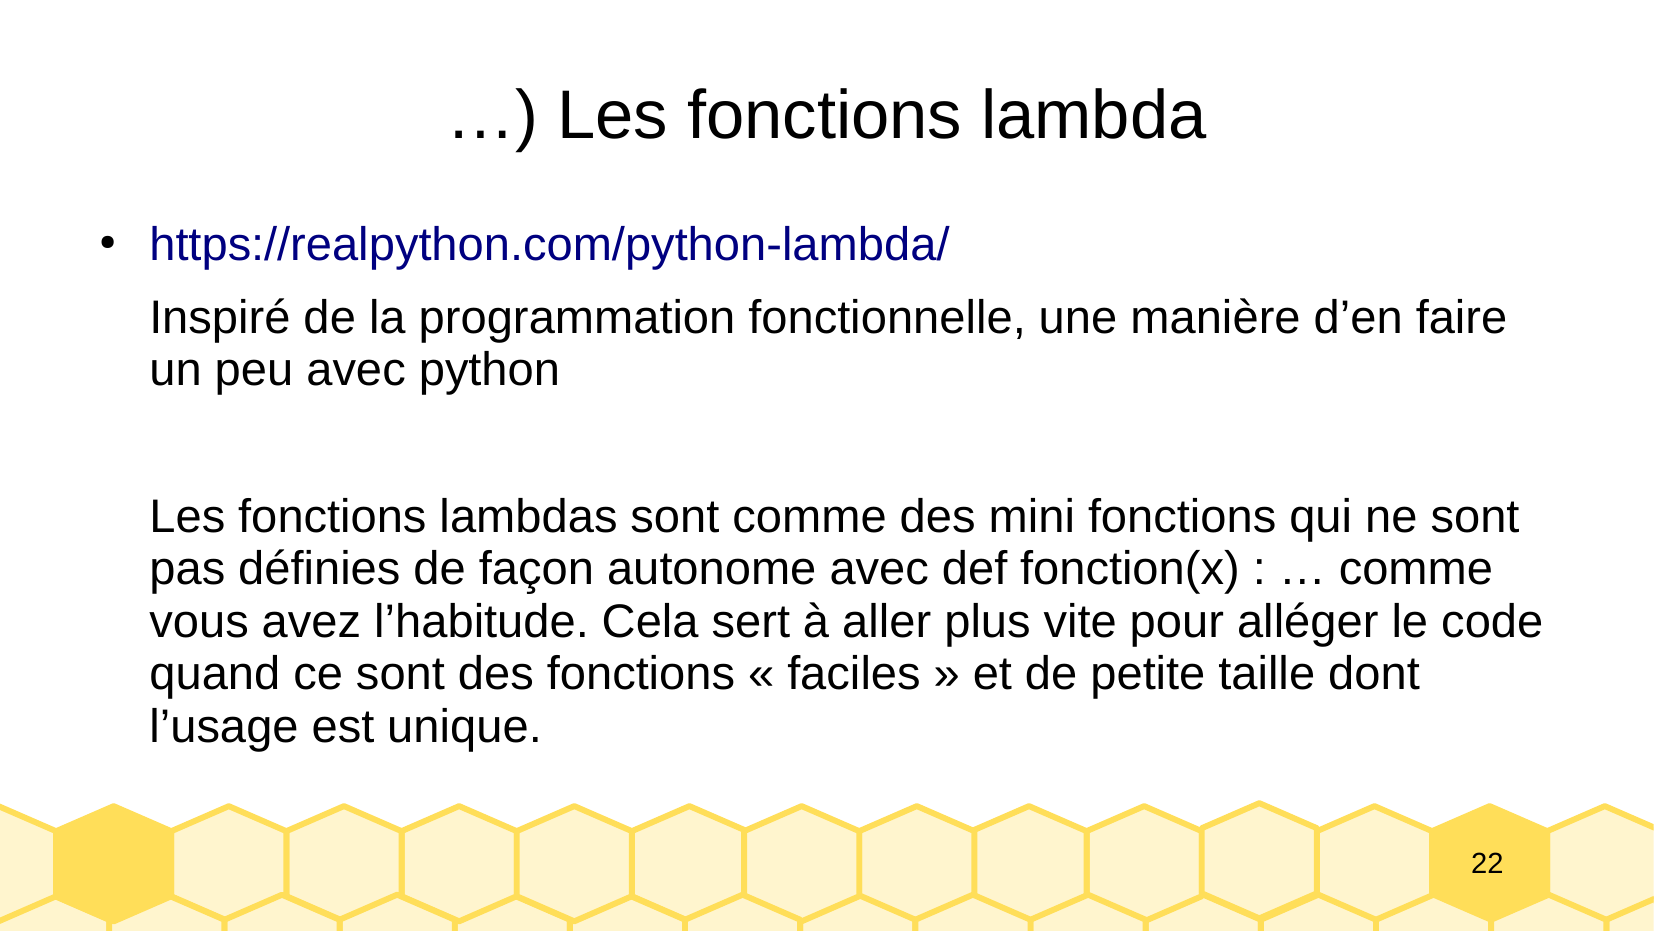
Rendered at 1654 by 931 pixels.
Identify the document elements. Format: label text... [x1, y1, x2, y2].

title …) Les fonctions lambda [82, 37, 1571, 193]
list https://realpython.com/python-lambda/ Inspiré de la programmation fonctionnelle, une manière d’en faire un peu avec python Les fonctions lambdas sont comme des mini fonctions qui ne sont pas définies de façon autonome avec def fonction(x) : … comme vous avez l’habitude. Cela sert à aller plus vite pour alléger le code quand ce sont des fonctions « faciles » et de petite taille dont l’usage est unique. [82, 217, 1571, 758]
